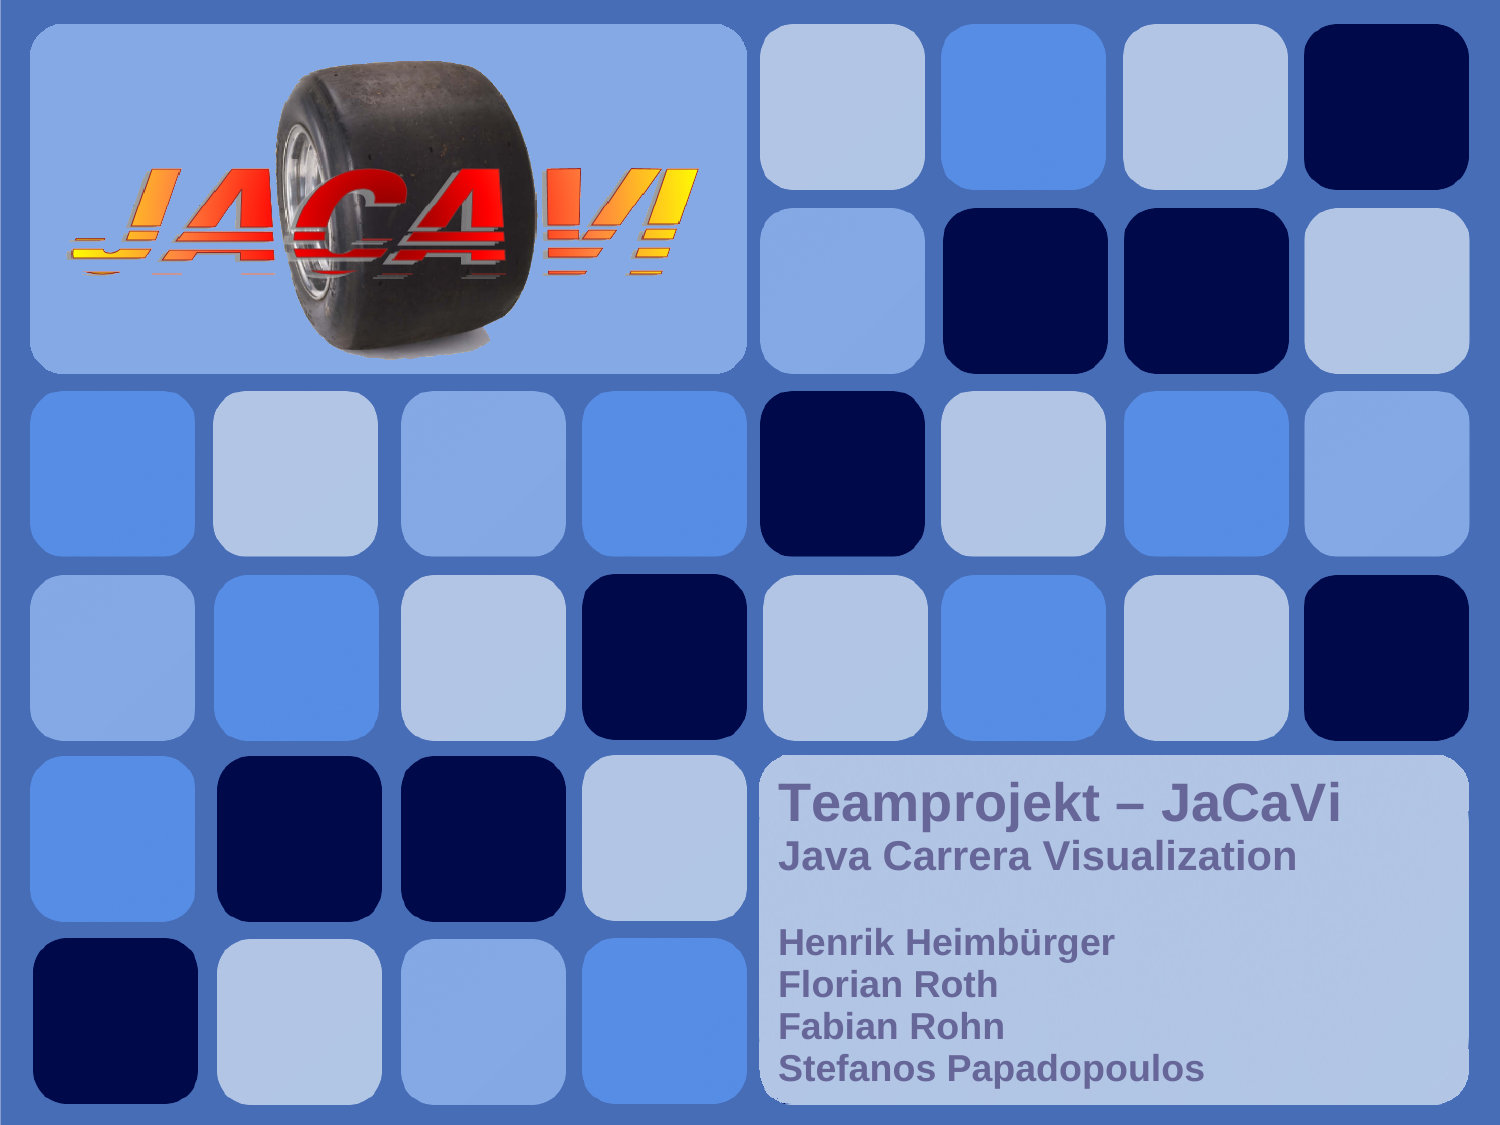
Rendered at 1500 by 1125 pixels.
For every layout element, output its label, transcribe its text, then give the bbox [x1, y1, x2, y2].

picture [0, 0, 1500, 1125]
title Teamprojekt – JaCaVi Java Carrera Visualization Henrik Heimbürger Florian Roth Fabian Rohn Stefanos Papadopoulos [778, 767, 1463, 1125]
